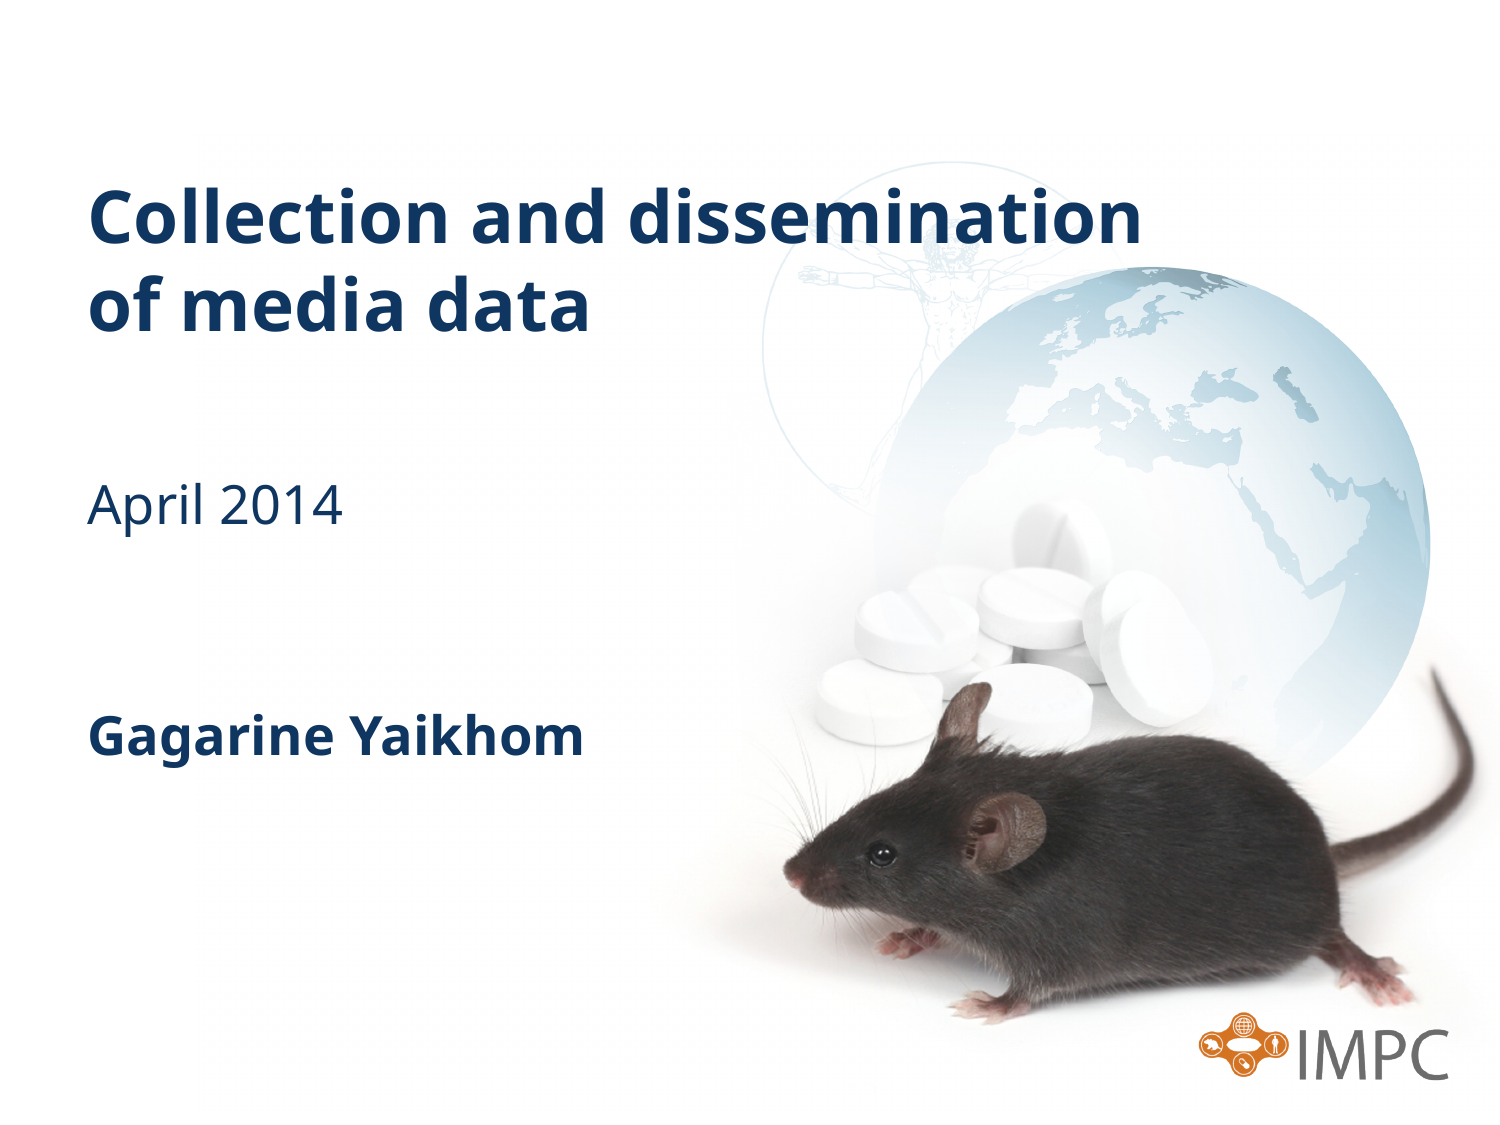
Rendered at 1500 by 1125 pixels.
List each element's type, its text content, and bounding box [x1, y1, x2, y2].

picture [194, 132, 1500, 1112]
title Collection and dissemination of media data [87, 170, 1363, 394]
subtitle April 2014 Gagarine Yaikhom [87, 394, 1138, 1004]
